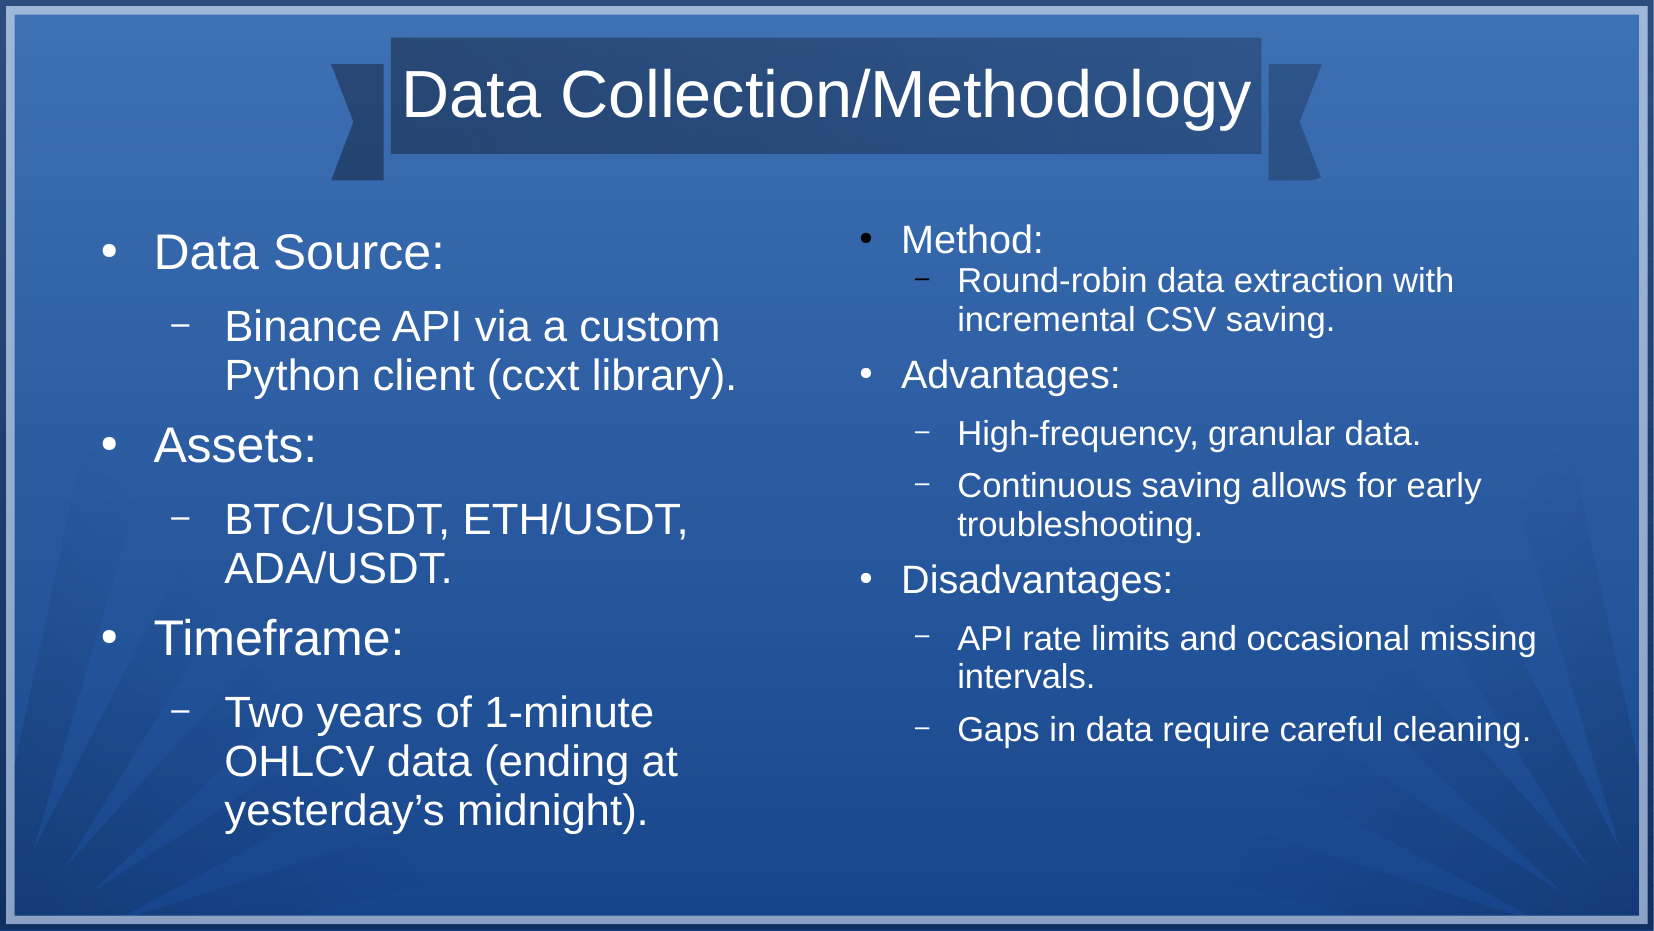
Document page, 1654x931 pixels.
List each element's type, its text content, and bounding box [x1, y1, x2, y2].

list Method: Round-robin data extraction with incremental CSV saving. Advantages: High-frequency, granular data. Continuous saving allows for early troubleshooting. Disadvantages: API rate limits and occasional missing intervals. Gaps in data require careful cleaning. [845, 217, 1572, 758]
list Data Source: Binance API via a custom Python client (ccxt library). Assets: BTC/USDT, ETH/USDT, ADA/USDT. Timeframe: Two years of 1-minute OHLCV data (ending at yesterday’s midnight). [82, 224, 809, 848]
title Data Collection/Methodology [389, 35, 1264, 154]
